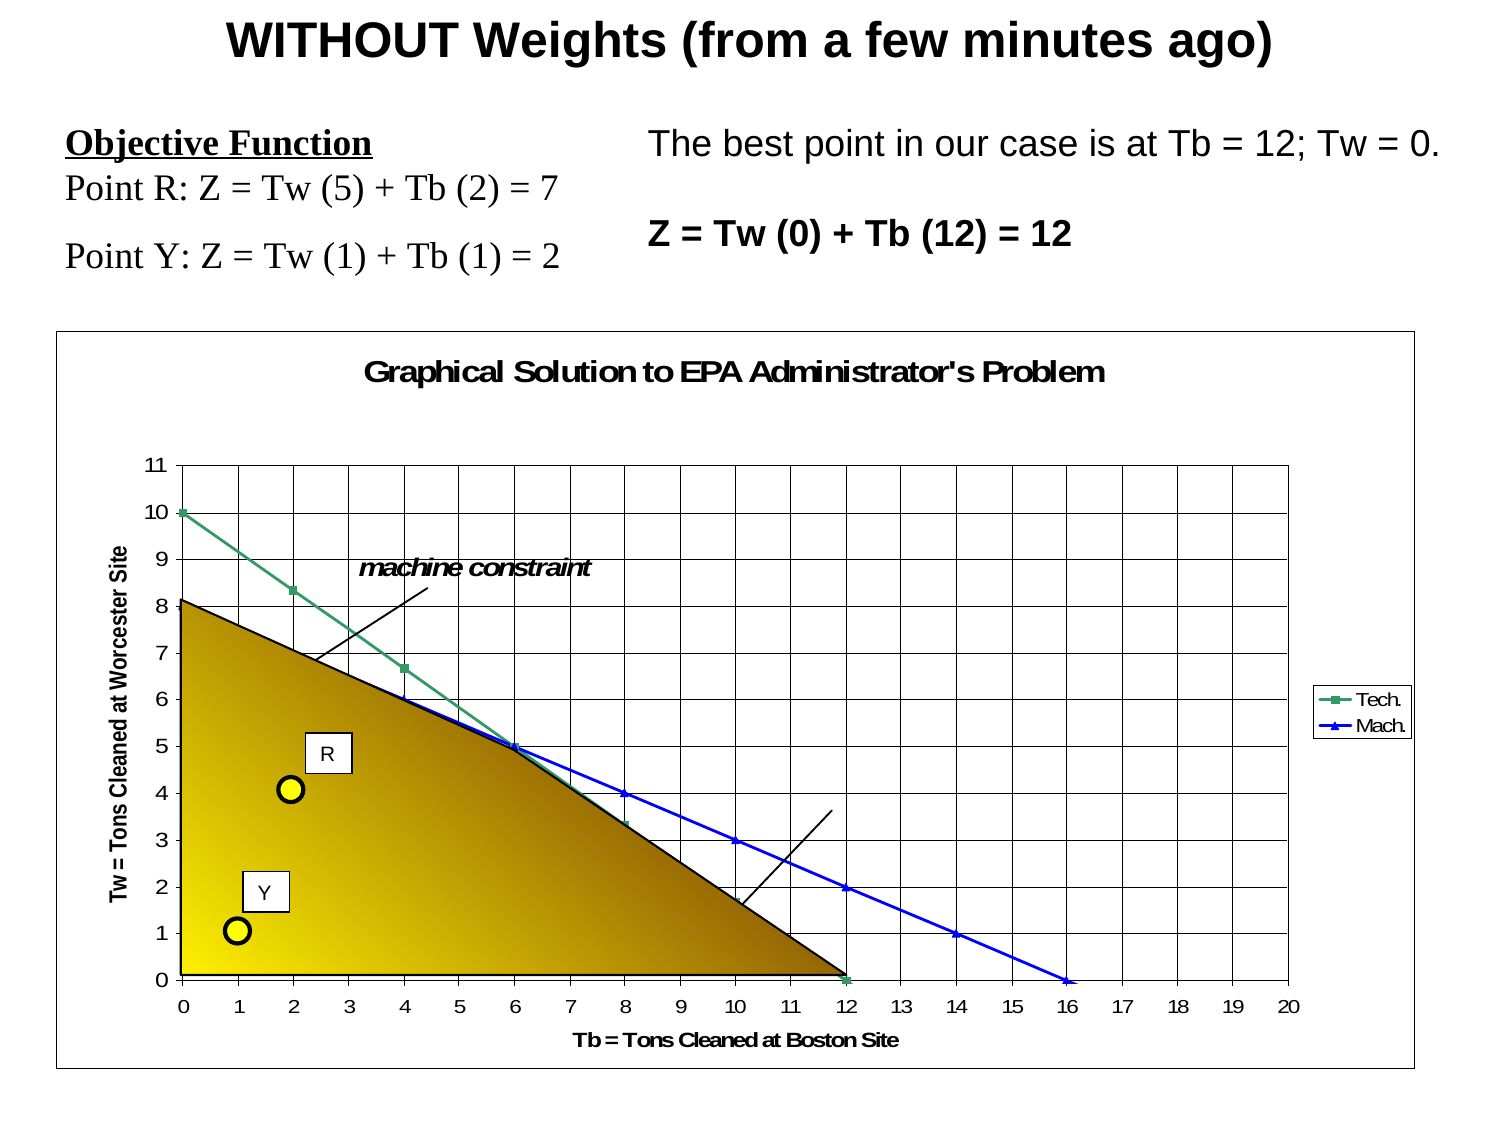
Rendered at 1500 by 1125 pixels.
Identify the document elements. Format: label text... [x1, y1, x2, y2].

text_box WITHOUT Weights (from a few minutes ago) [125, 0, 1376, 76]
text_box Y [242, 871, 290, 913]
chart [49, 324, 1422, 1075]
text_box Objective Function Point R: Z = Tw (5) + Tb (2) = 7 Point Y: Z = Tw (1) + Tb (1) = 2 [50, 109, 801, 353]
text_box R [305, 733, 353, 774]
text_box [180, 599, 847, 976]
text_box The best point in our case is at Tb = 12; Tw = 0. Z = Tw (0) + Tb (12) = 12 [633, 110, 1464, 262]
